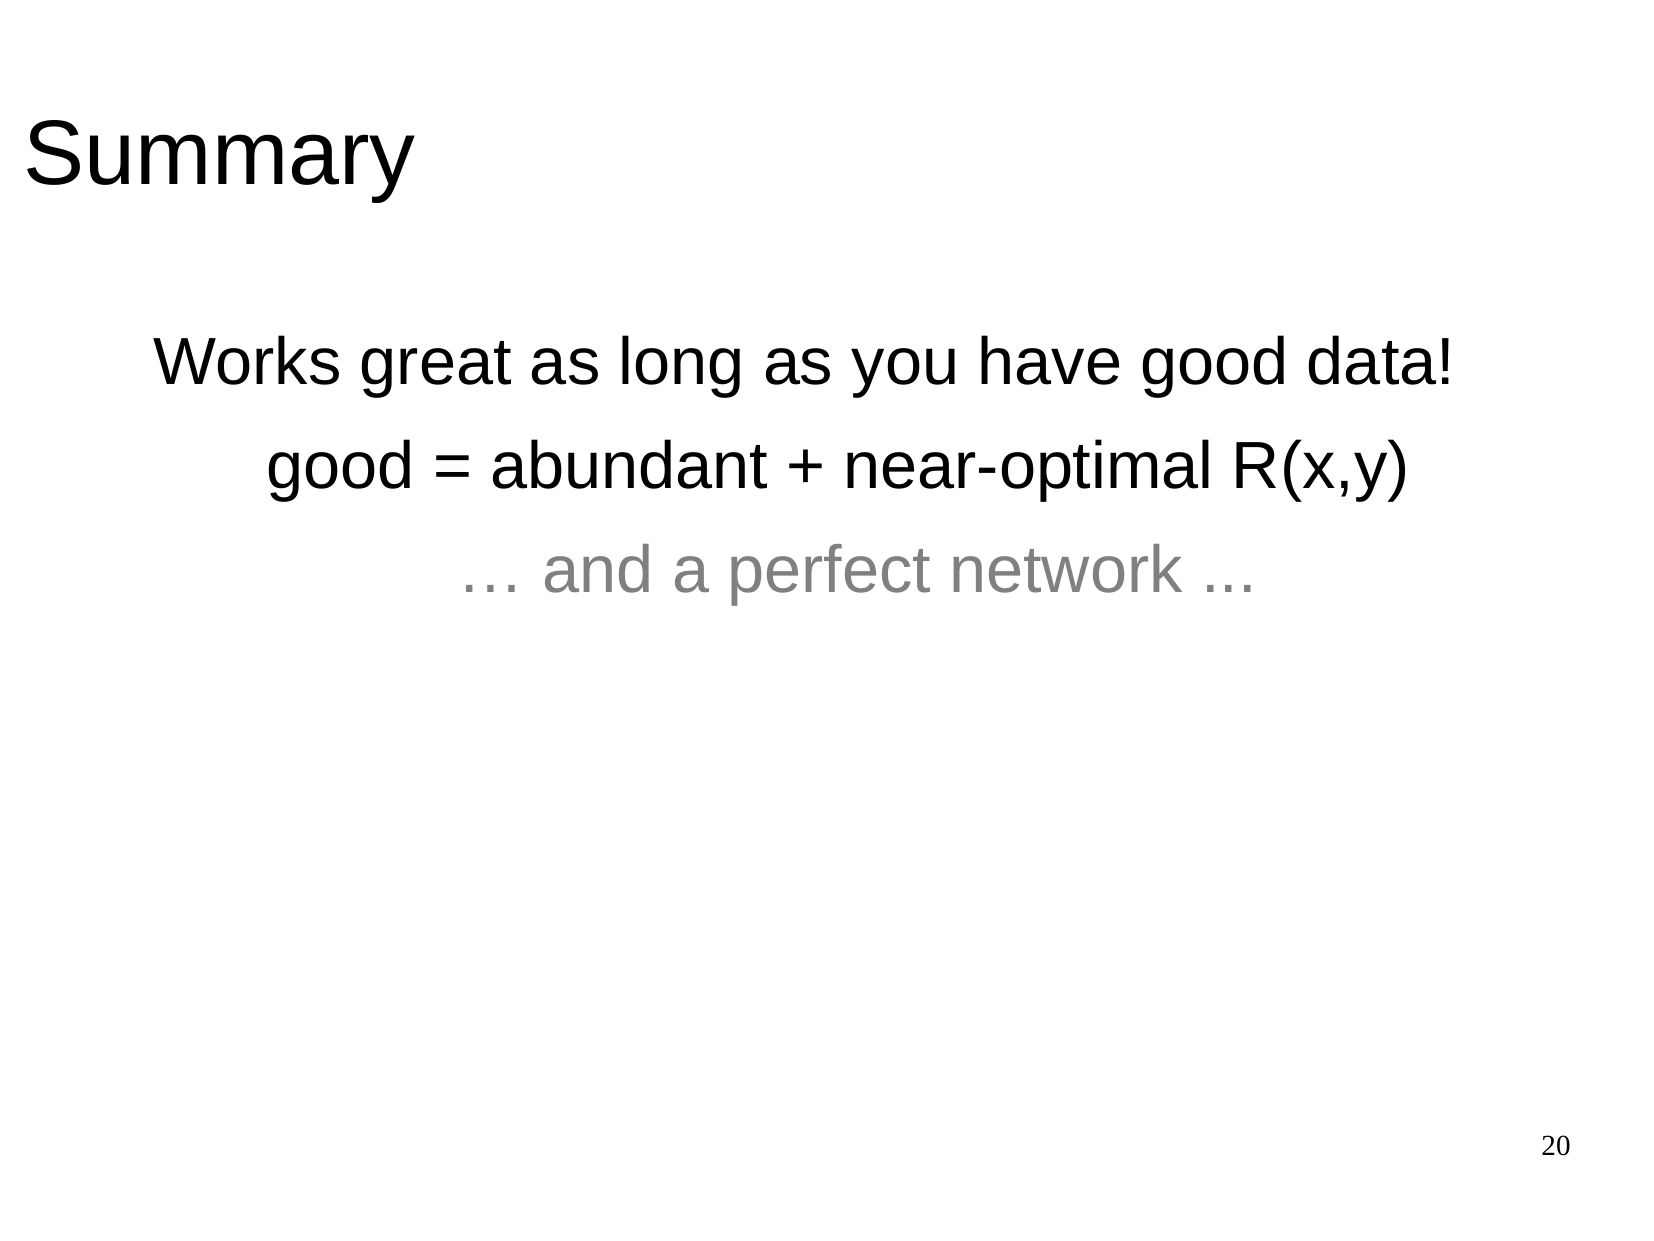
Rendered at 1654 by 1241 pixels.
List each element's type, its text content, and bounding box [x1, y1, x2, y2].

title Summary [23, 49, 1512, 257]
list Works great as long as you have good data! good = abundant + near-optimal R(x,y) … and a perfect network ... [82, 323, 1654, 1241]
